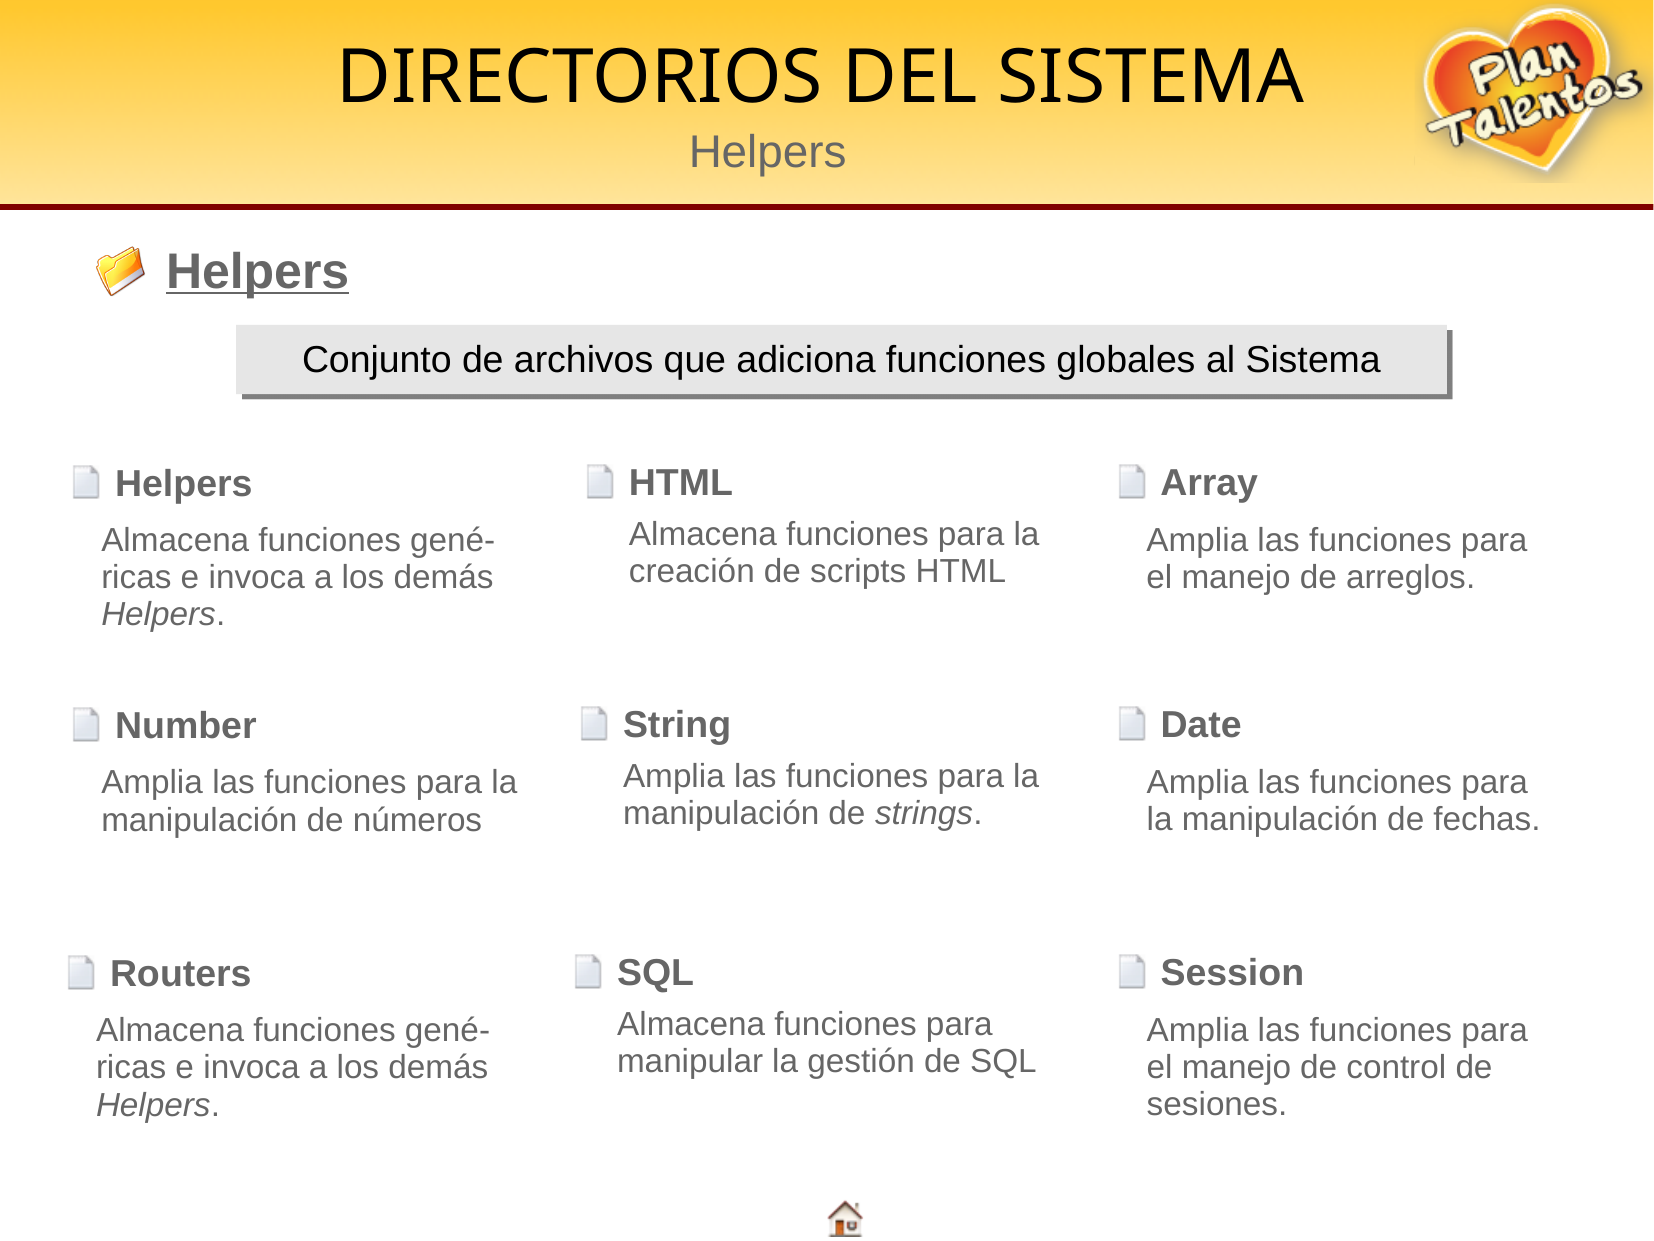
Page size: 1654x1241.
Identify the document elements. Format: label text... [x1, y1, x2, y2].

text_box Array Amplia las funciones para el manejo de arreglos. [1098, 454, 1565, 603]
text_box Date Amplia las funciones para la manipulación de fechas. [1098, 696, 1565, 846]
text_box Helpers [383, 118, 1152, 185]
picture [0, 0, 1654, 204]
text_box Number Amplia las funciones para la manipulación de números [53, 696, 556, 846]
picture [826, 1198, 865, 1237]
text_box Session Amplia las funciones para el manejo de control de sesiones. [1098, 944, 1565, 1131]
text_box String Amplia las funciones para la manipulación de strings. [561, 696, 1098, 840]
text_box Routers Almacena funciones gené-ricas e invoca a los demás Helpers. [48, 944, 520, 1131]
text_box Helpers [59, 236, 384, 307]
title DIRECTORIOS DEL SISTEMA [76, 0, 1565, 148]
text_box HTML Almacena funciones para la creación de scripts HTML [566, 454, 1098, 597]
text_box Conjunto de archivos que adiciona funciones globales al Sistema [236, 324, 1447, 395]
text_box Helpers Almacena funciones gené-ricas e invoca a los demás Helpers. [53, 454, 526, 641]
text_box SQL Almacena funciones para manipular la gestión de SQL [555, 944, 1098, 1088]
